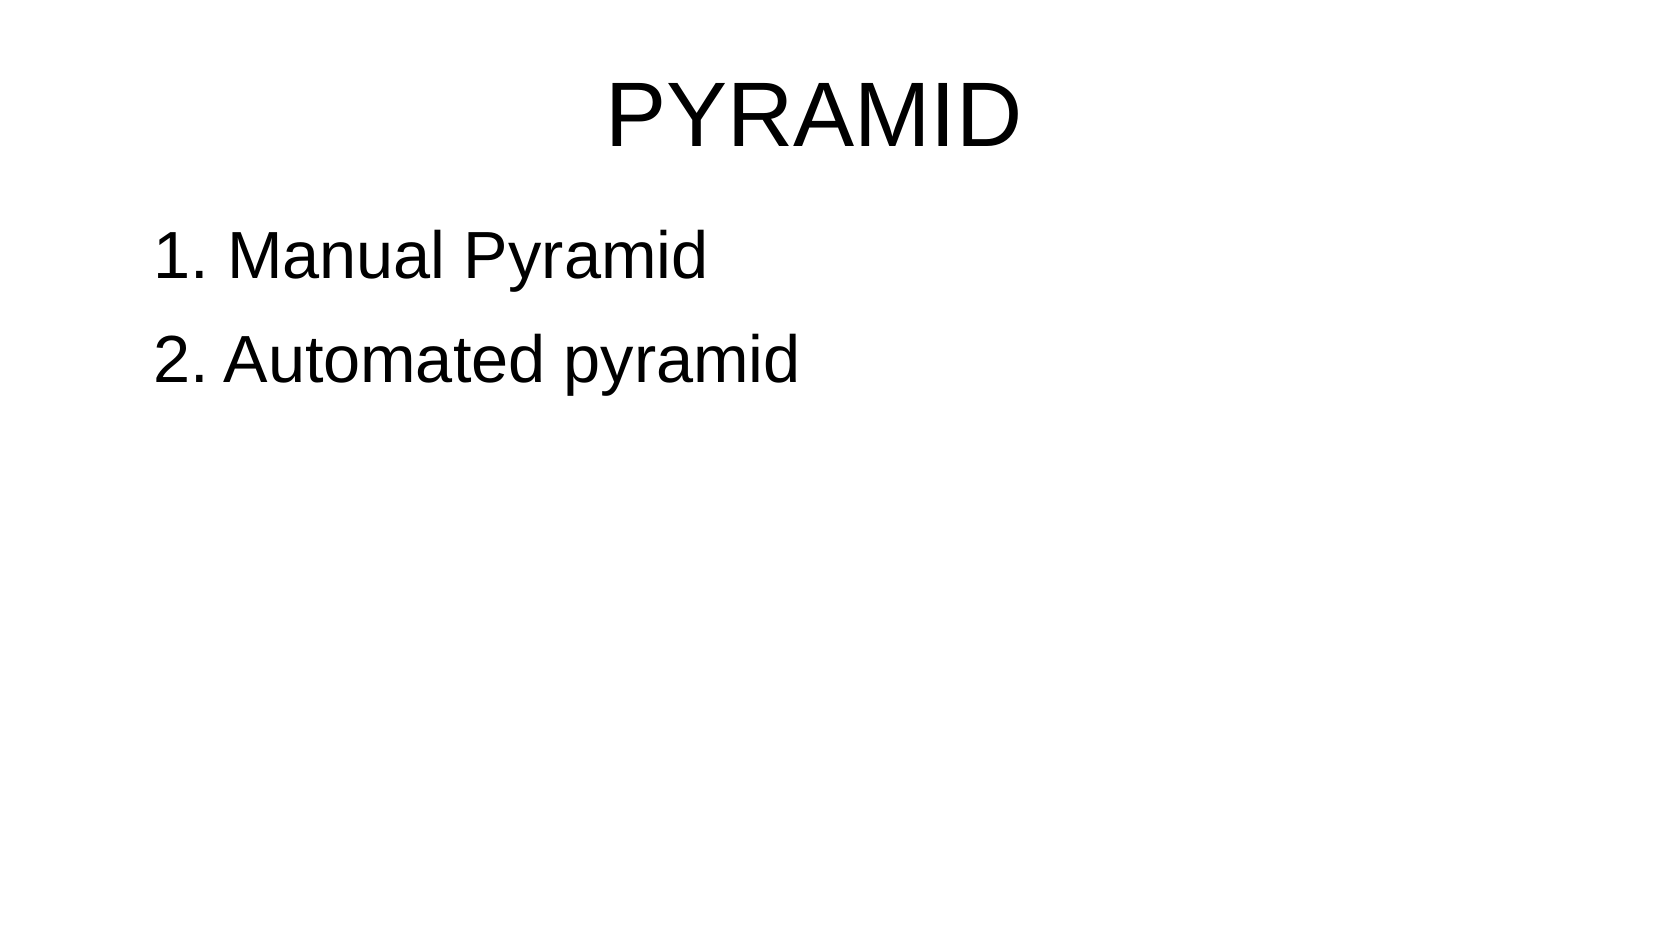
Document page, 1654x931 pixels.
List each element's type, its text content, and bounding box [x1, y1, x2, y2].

title PYRAMID [82, 37, 1571, 193]
list 1. Manual Pyramid 2. Automated pyramid [82, 217, 1571, 758]
